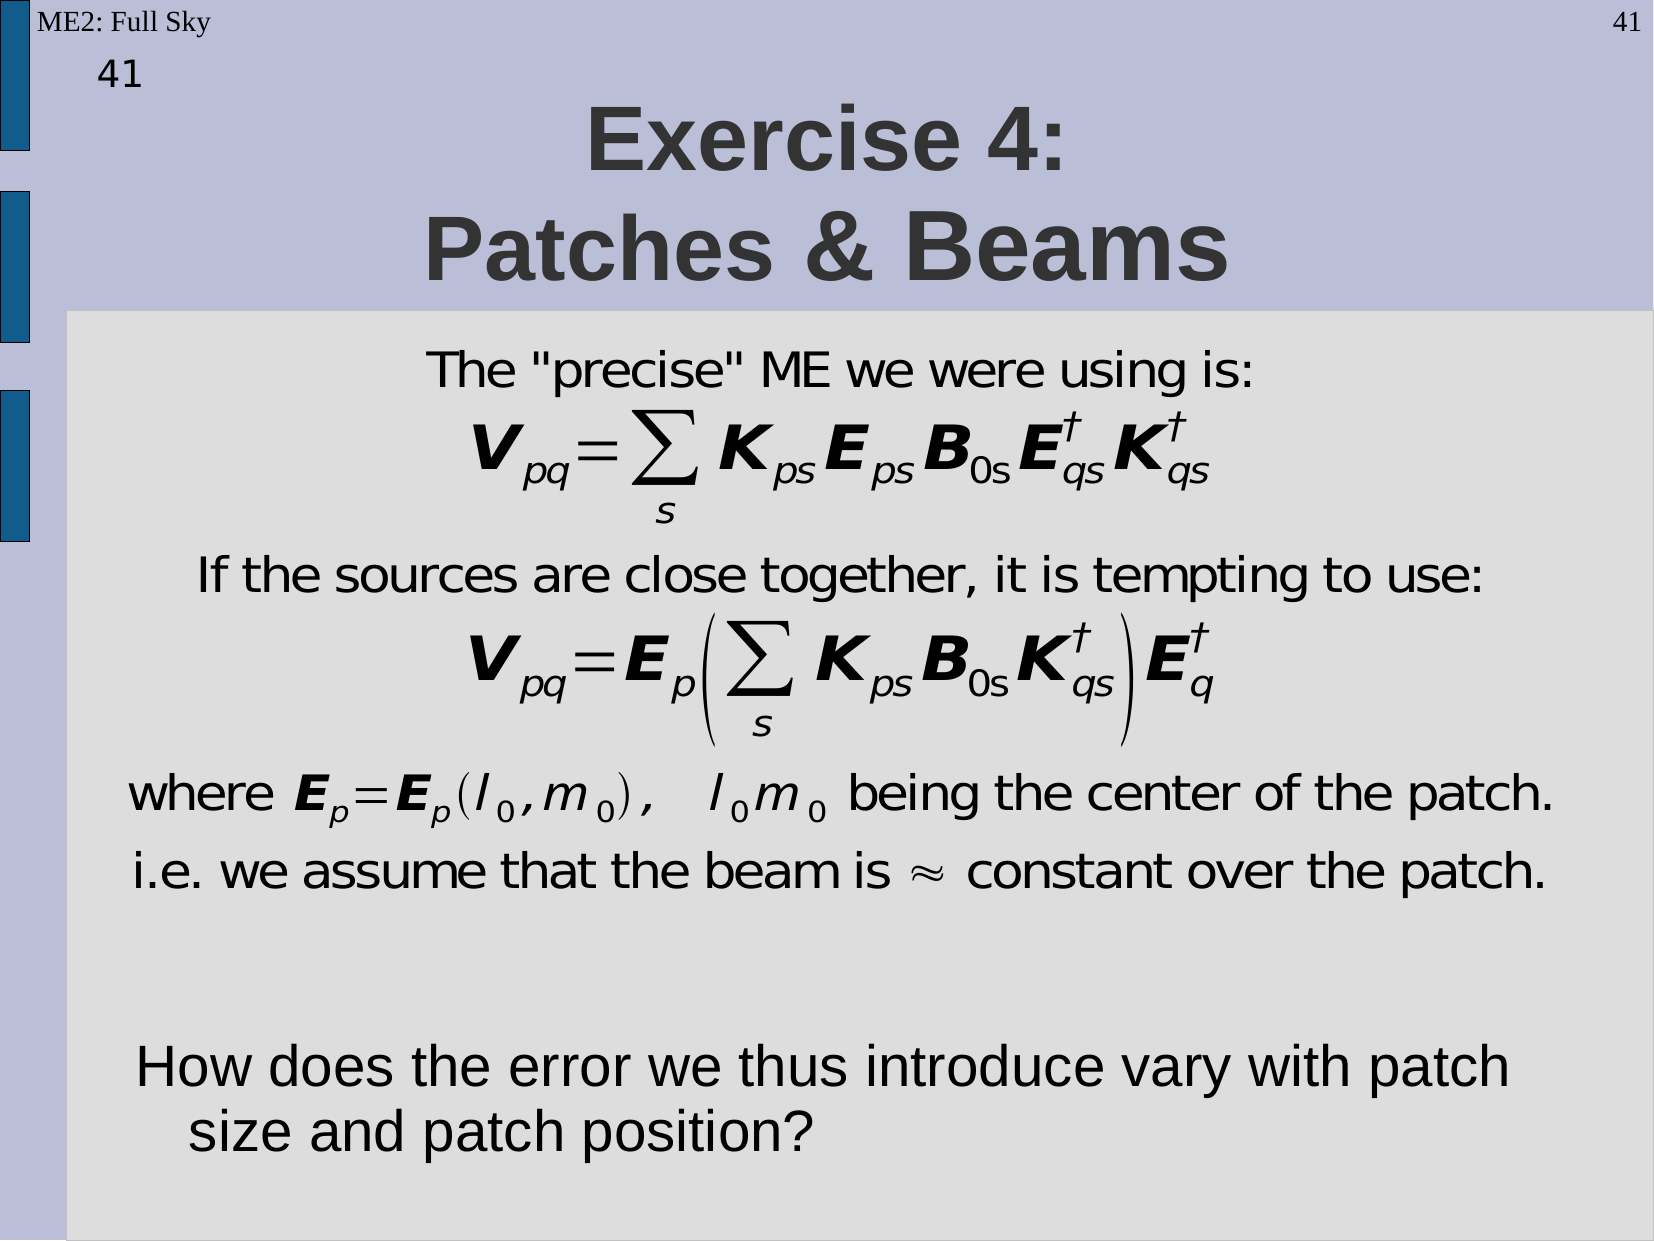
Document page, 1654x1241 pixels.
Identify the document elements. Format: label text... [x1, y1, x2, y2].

chart [118, 329, 1560, 978]
text_box <number> [94, 45, 309, 119]
list How does the error we thus introduce vary with patch size and patch position? [118, 1033, 1595, 1211]
title Exercise 4: Patches & Beams [121, 83, 1534, 307]
